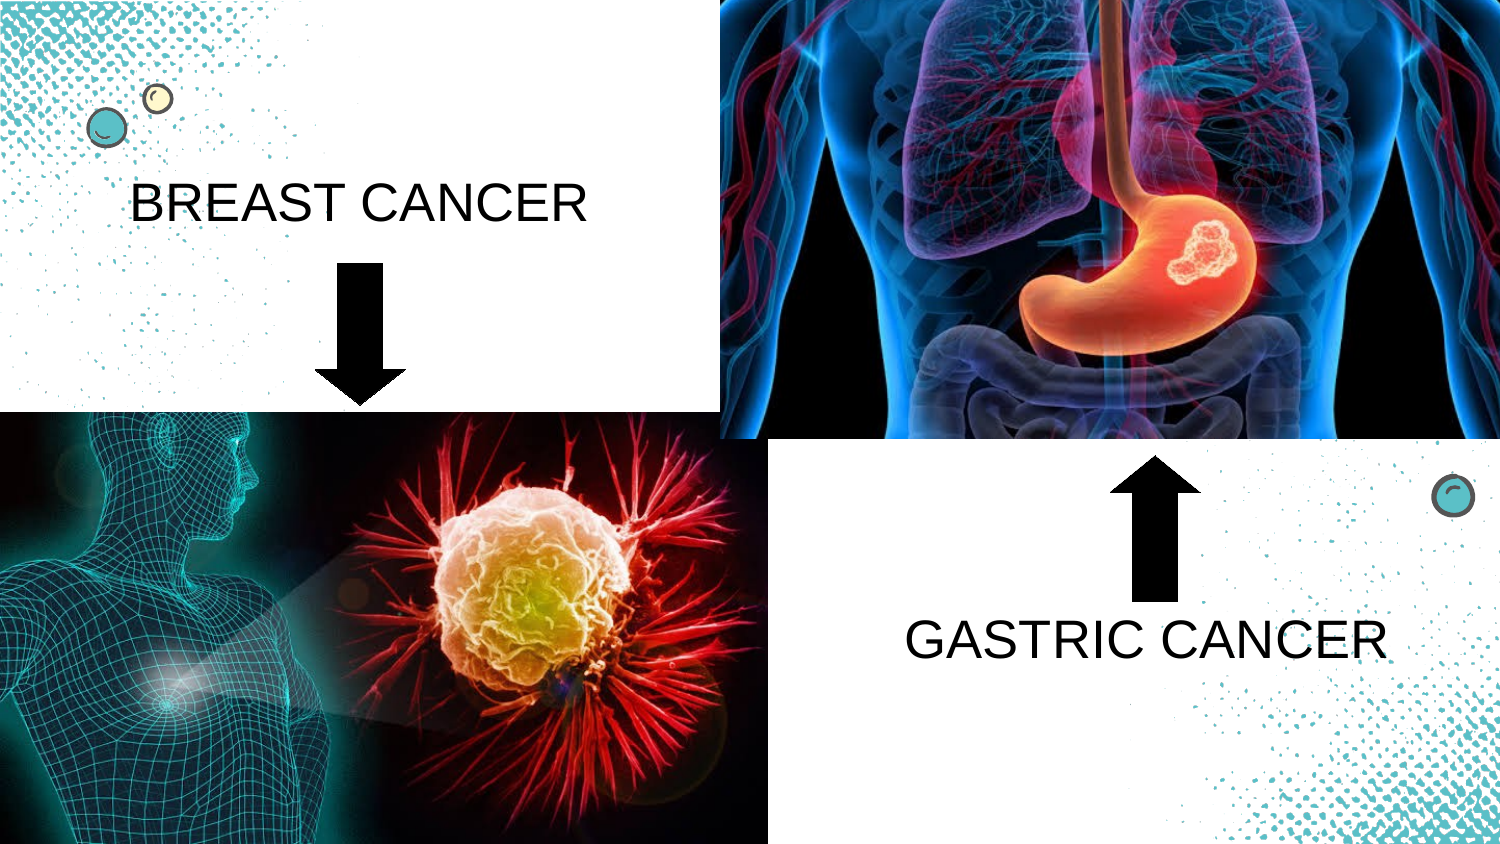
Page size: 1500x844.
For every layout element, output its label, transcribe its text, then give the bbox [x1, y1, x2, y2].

text_box [1110, 455, 1201, 602]
picture [0, 0, 1500, 844]
text_box BREAST CANCER [105, 165, 616, 264]
text_box [1431, 473, 1476, 518]
title Contents of This Template [100, 91, 720, 185]
text_box GASTRIC CANCER [889, 601, 1411, 738]
text_box [315, 263, 406, 406]
